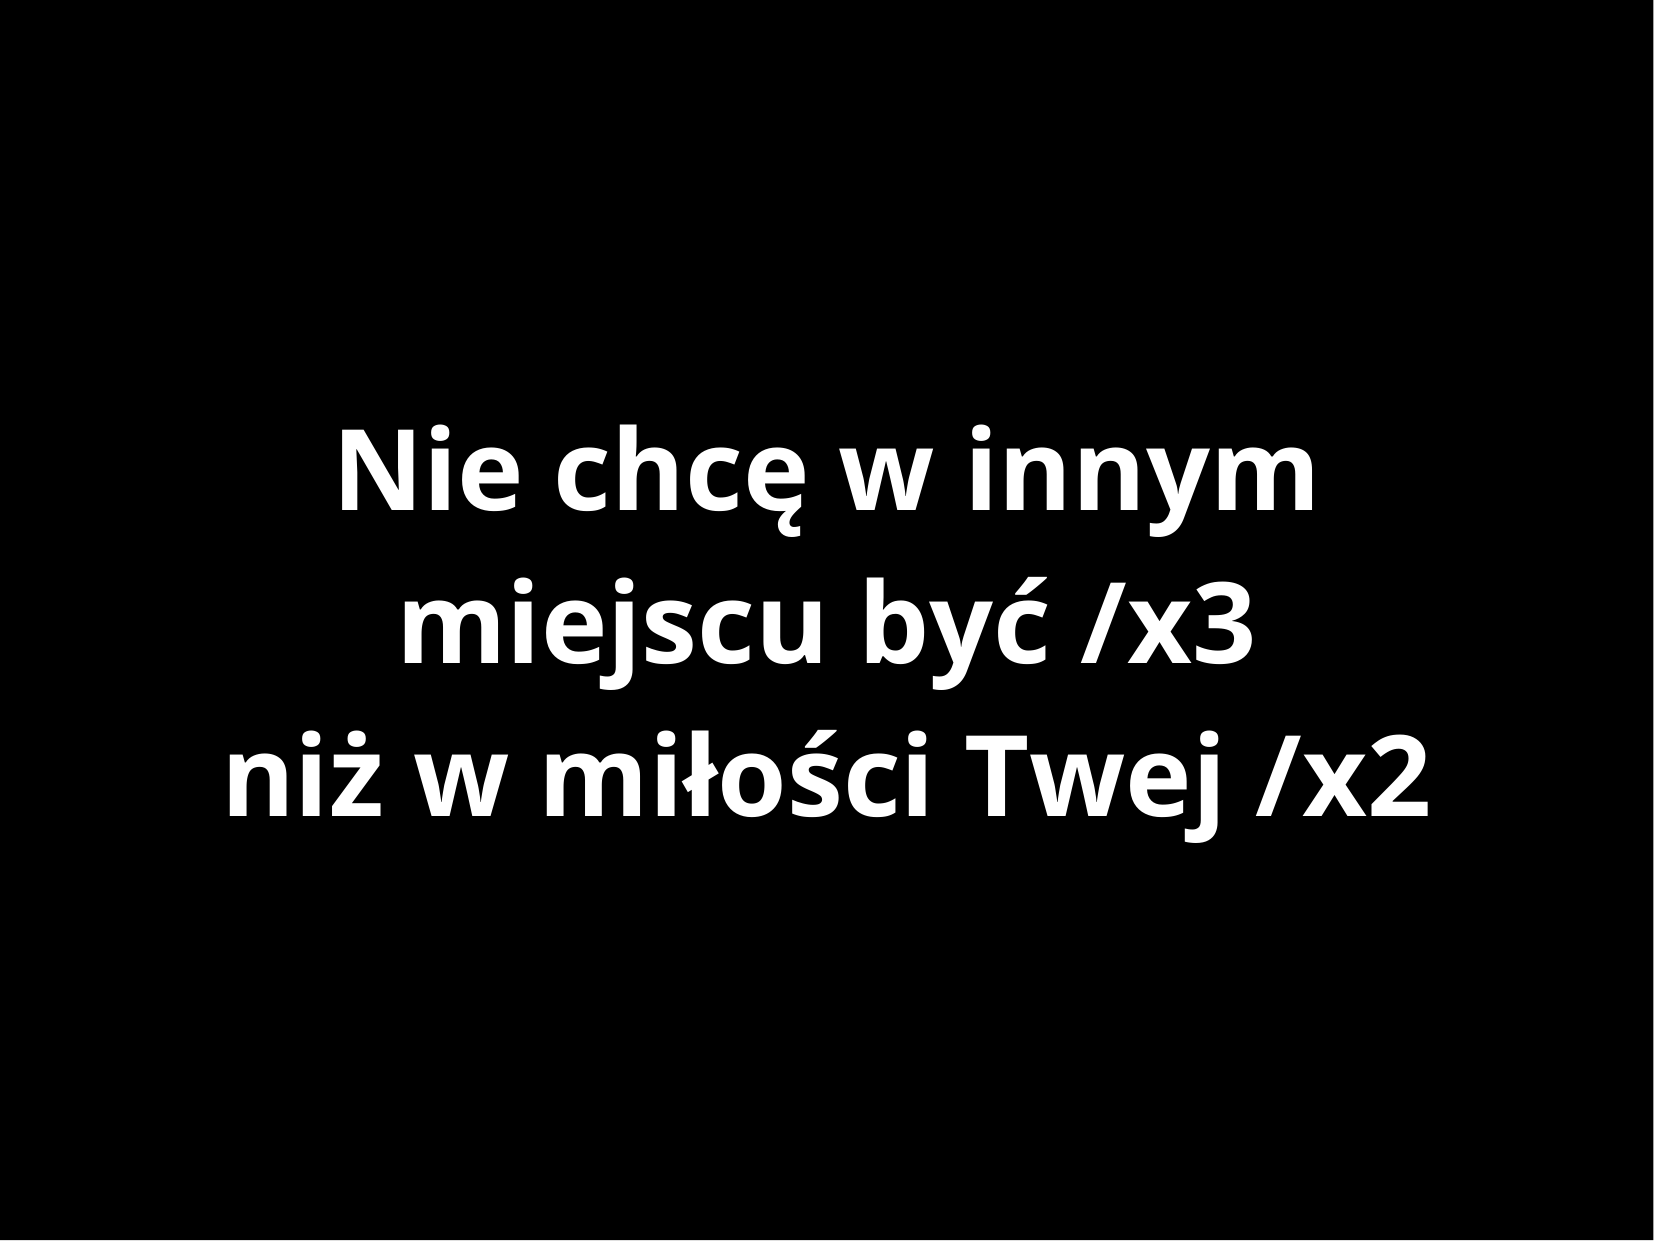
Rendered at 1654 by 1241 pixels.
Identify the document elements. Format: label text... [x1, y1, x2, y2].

title Nie chcę w innym miejscu być /x3 niż w miłości Twej /x2 [0, 0, 1654, 1241]
